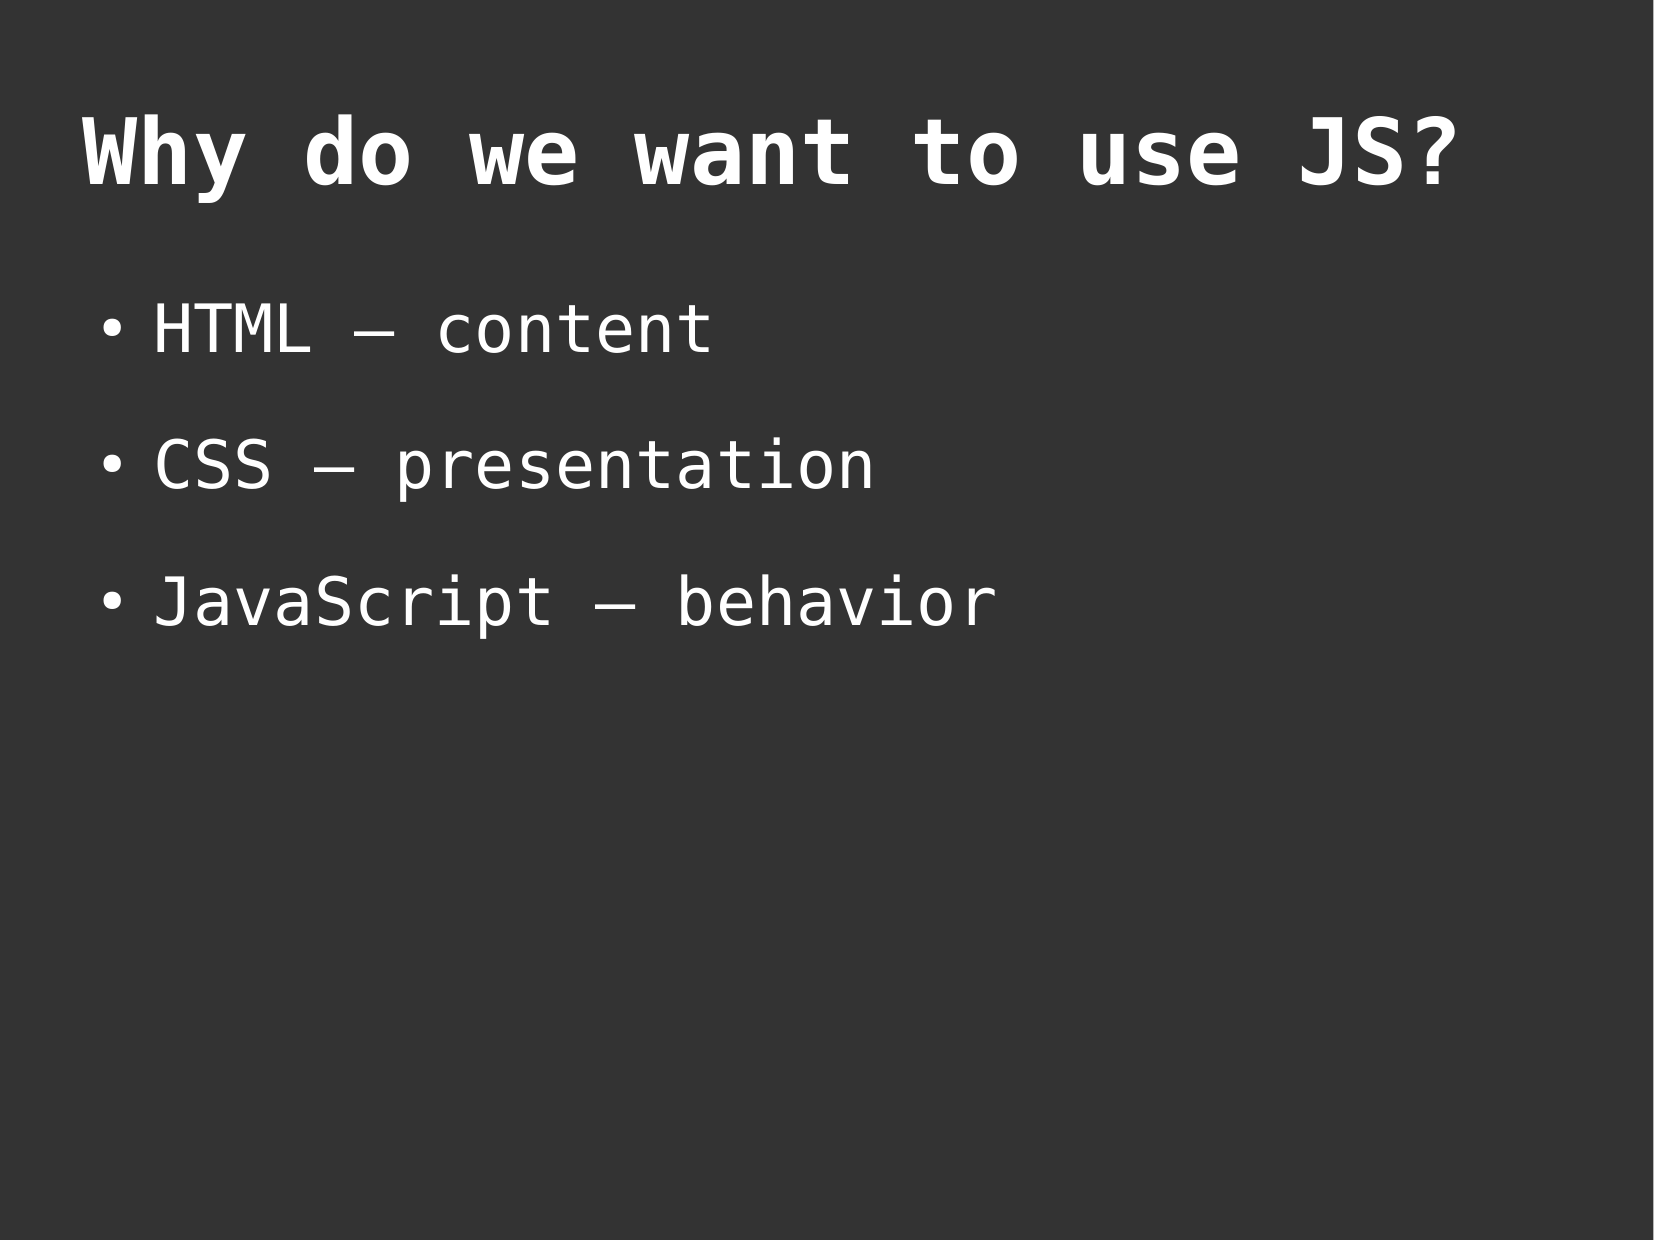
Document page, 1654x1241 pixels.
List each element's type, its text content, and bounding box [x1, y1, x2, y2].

title Why do we want to use JS? [82, 49, 1571, 257]
list HTML – content CSS – presentation JavaScript – behavior [82, 290, 1571, 1182]
